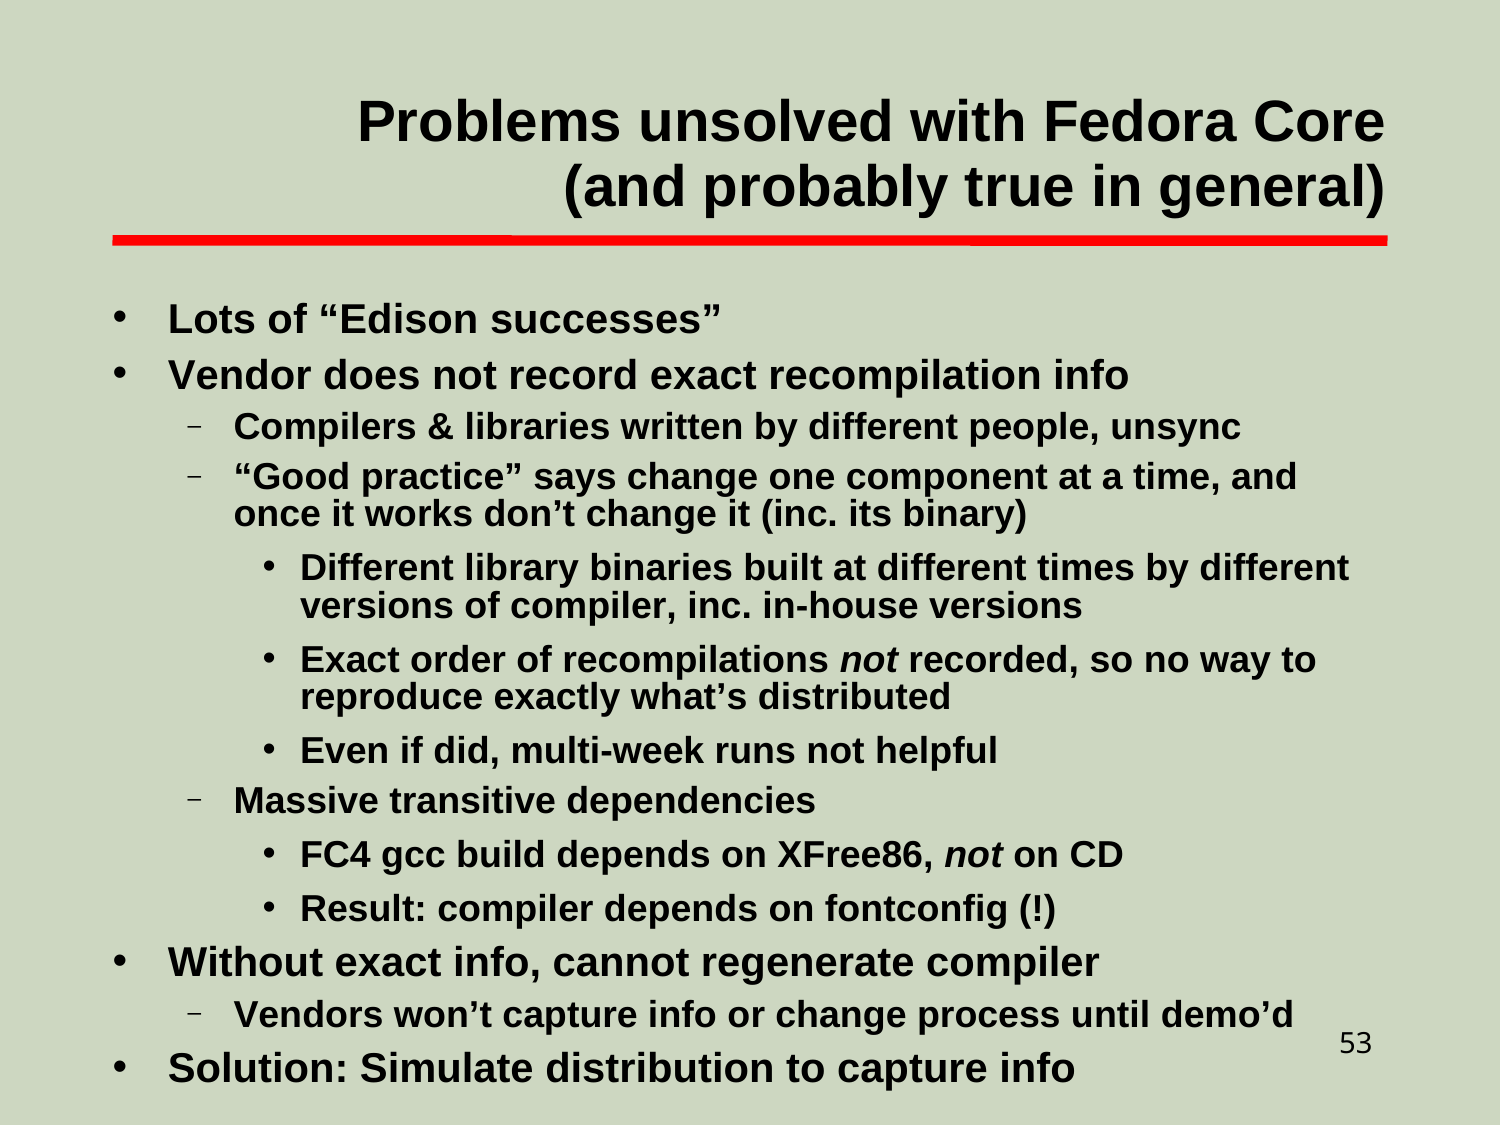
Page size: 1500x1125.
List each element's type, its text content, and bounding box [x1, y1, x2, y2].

list Lots of “Edison successes” Vendor does not record exact recompilation info Compilers & libraries written by different people, unsync “Good practice” says change one component at a time, and once it works don’t change it (inc. its binary) Different library binaries built at different times by different versions of compiler, inc. in-house versions Exact order of recompilations not recorded, so no way to reproduce exactly what’s distributed Even if did, multi-week runs not helpful Massive transitive dependencies FC4 gcc build depends on XFree86, not on CD Result: compiler depends on fontconfig (!) Without exact info, cannot regenerate compiler Vendors won’t capture info or change process until demo’d Solution: Simulate distribution to capture info [112, 299, 1387, 1114]
title Problems unsolved with Fedora Core (and probably true in general) [124, 85, 1387, 223]
